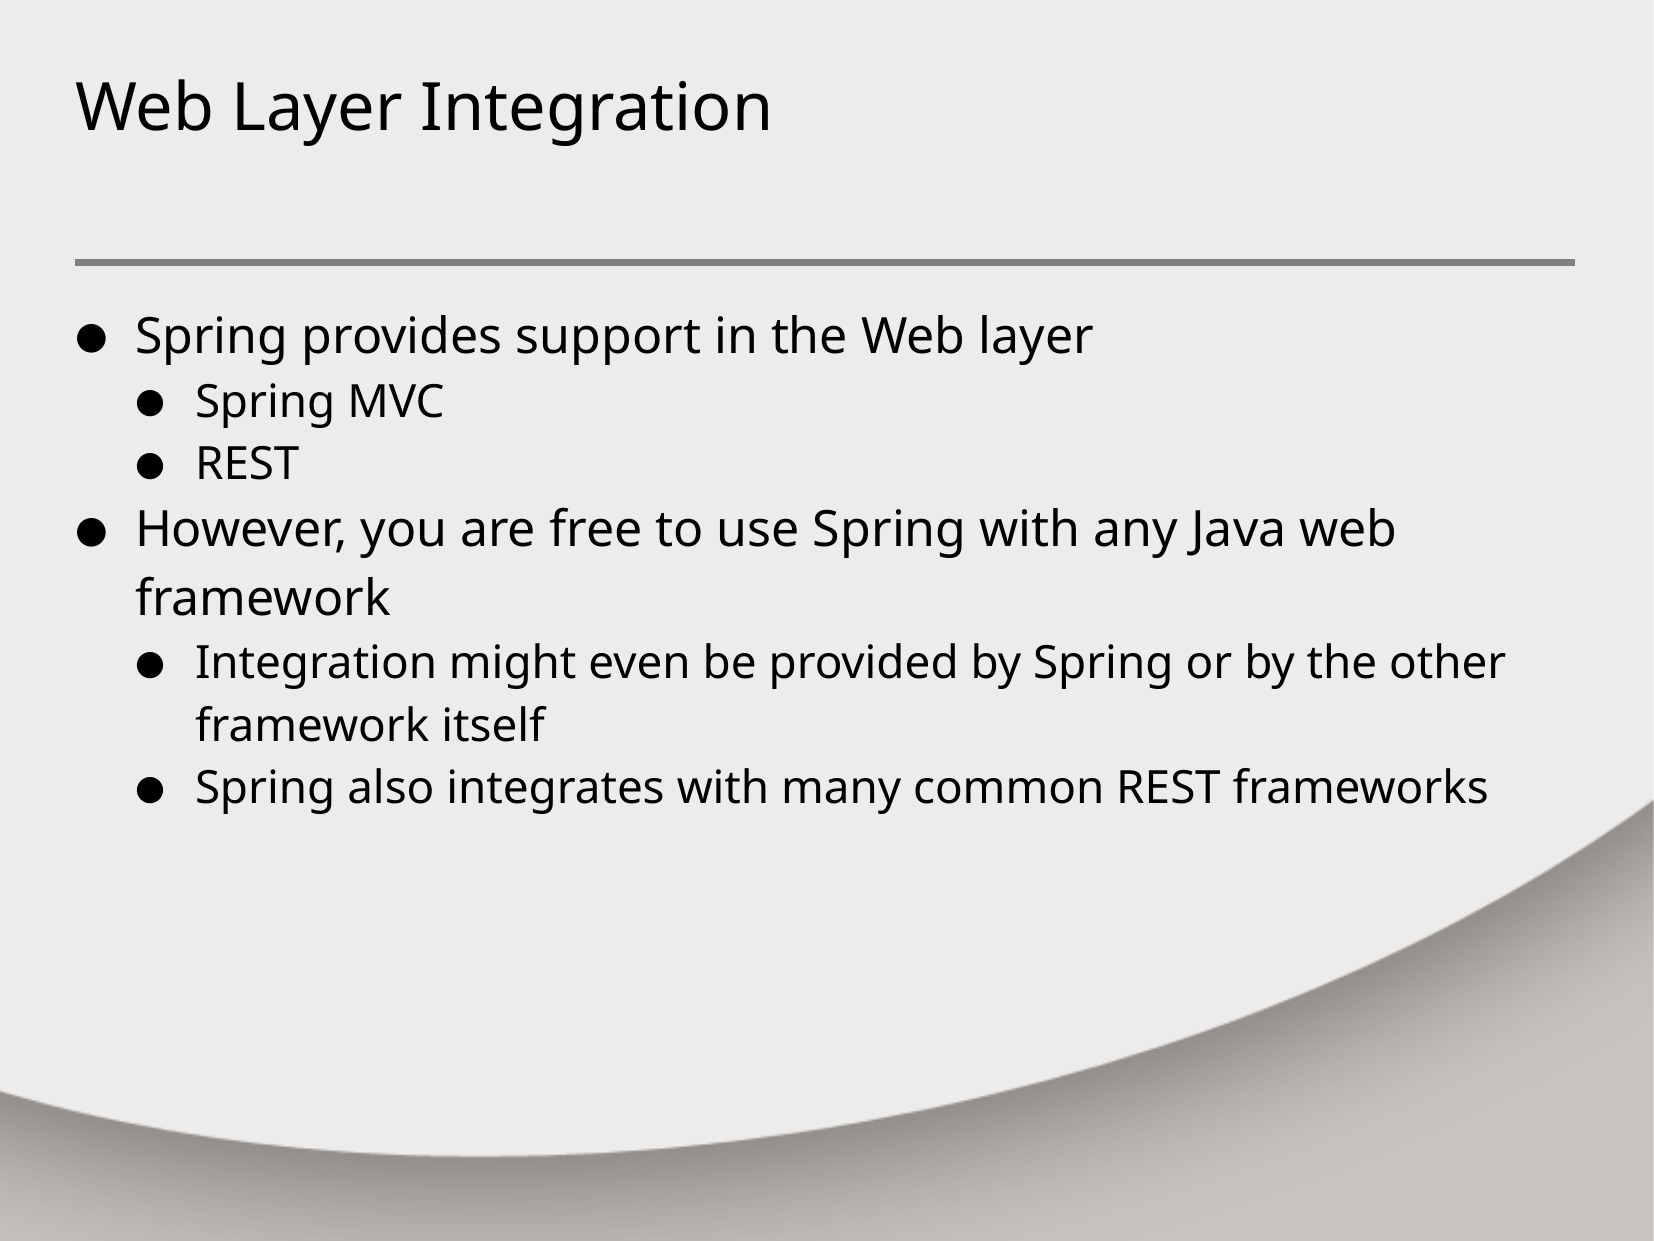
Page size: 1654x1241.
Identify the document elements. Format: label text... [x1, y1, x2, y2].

picture [0, 0, 1654, 1241]
list Spring provides support in the Web layer Spring MVC REST However, you are free to use Spring with any Java web framework Integration might even be provided by Spring or by the other framework itself Spring also integrates with many common REST frameworks [75, 300, 1576, 1163]
title Web Layer Integration [75, 75, 1576, 226]
